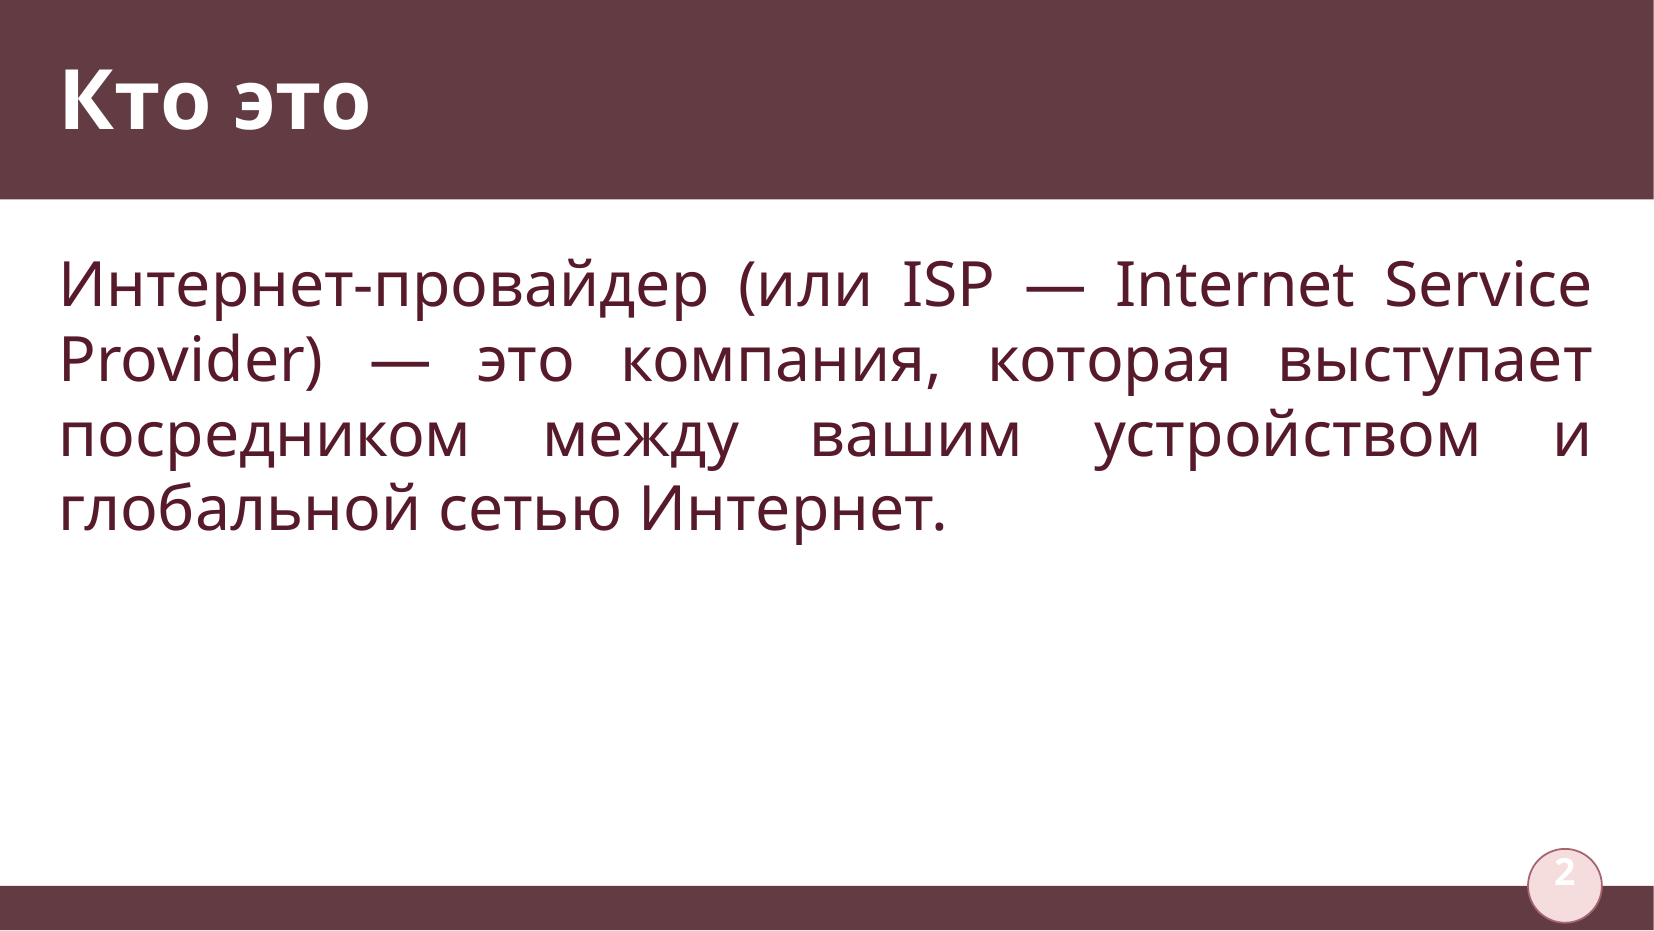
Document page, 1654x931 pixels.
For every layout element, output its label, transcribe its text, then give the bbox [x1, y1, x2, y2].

list Интернет-провайдер (или ISP — Internet Service Provider) — это компания, которая выступает посредником между вашим устройством и глобальной сетью Интернет. [59, 243, 1595, 864]
title Кто это [59, 37, 1595, 156]
